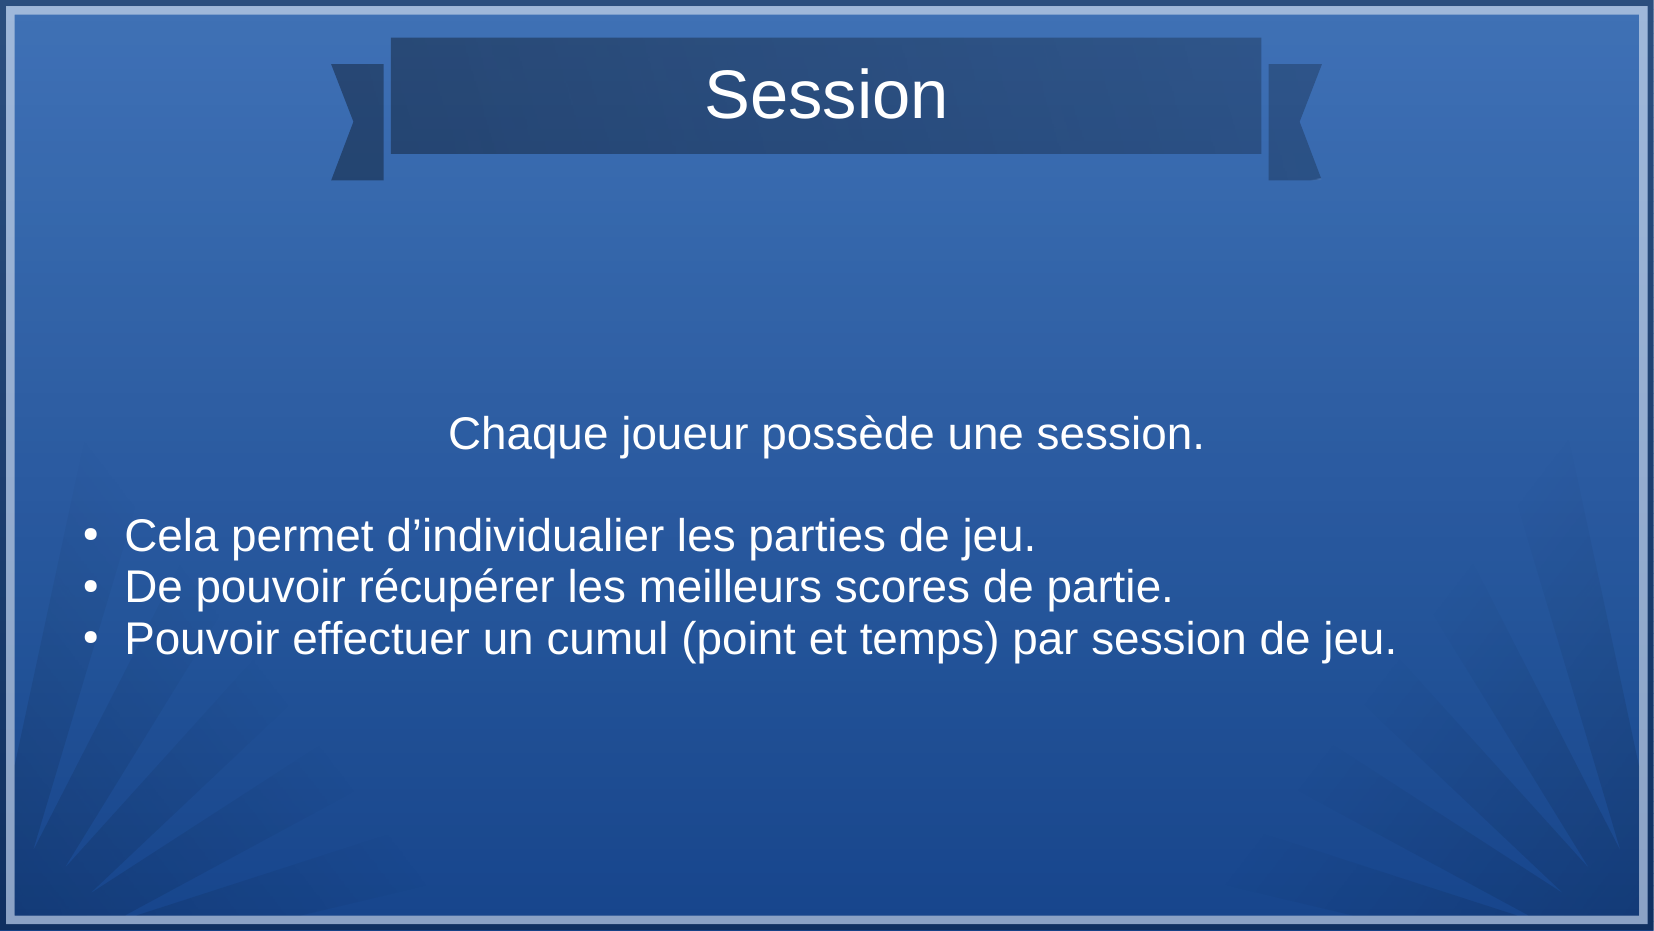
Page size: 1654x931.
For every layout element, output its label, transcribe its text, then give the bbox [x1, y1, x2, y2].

subtitle Chaque joueur possède une session. Cela permet d’individualier les parties de jeu. De pouvoir récupérer les meilleurs scores de partie. Pouvoir effectuer un cumul (point et temps) par session de jeu. [82, 224, 1571, 848]
title Session [389, 35, 1264, 154]
